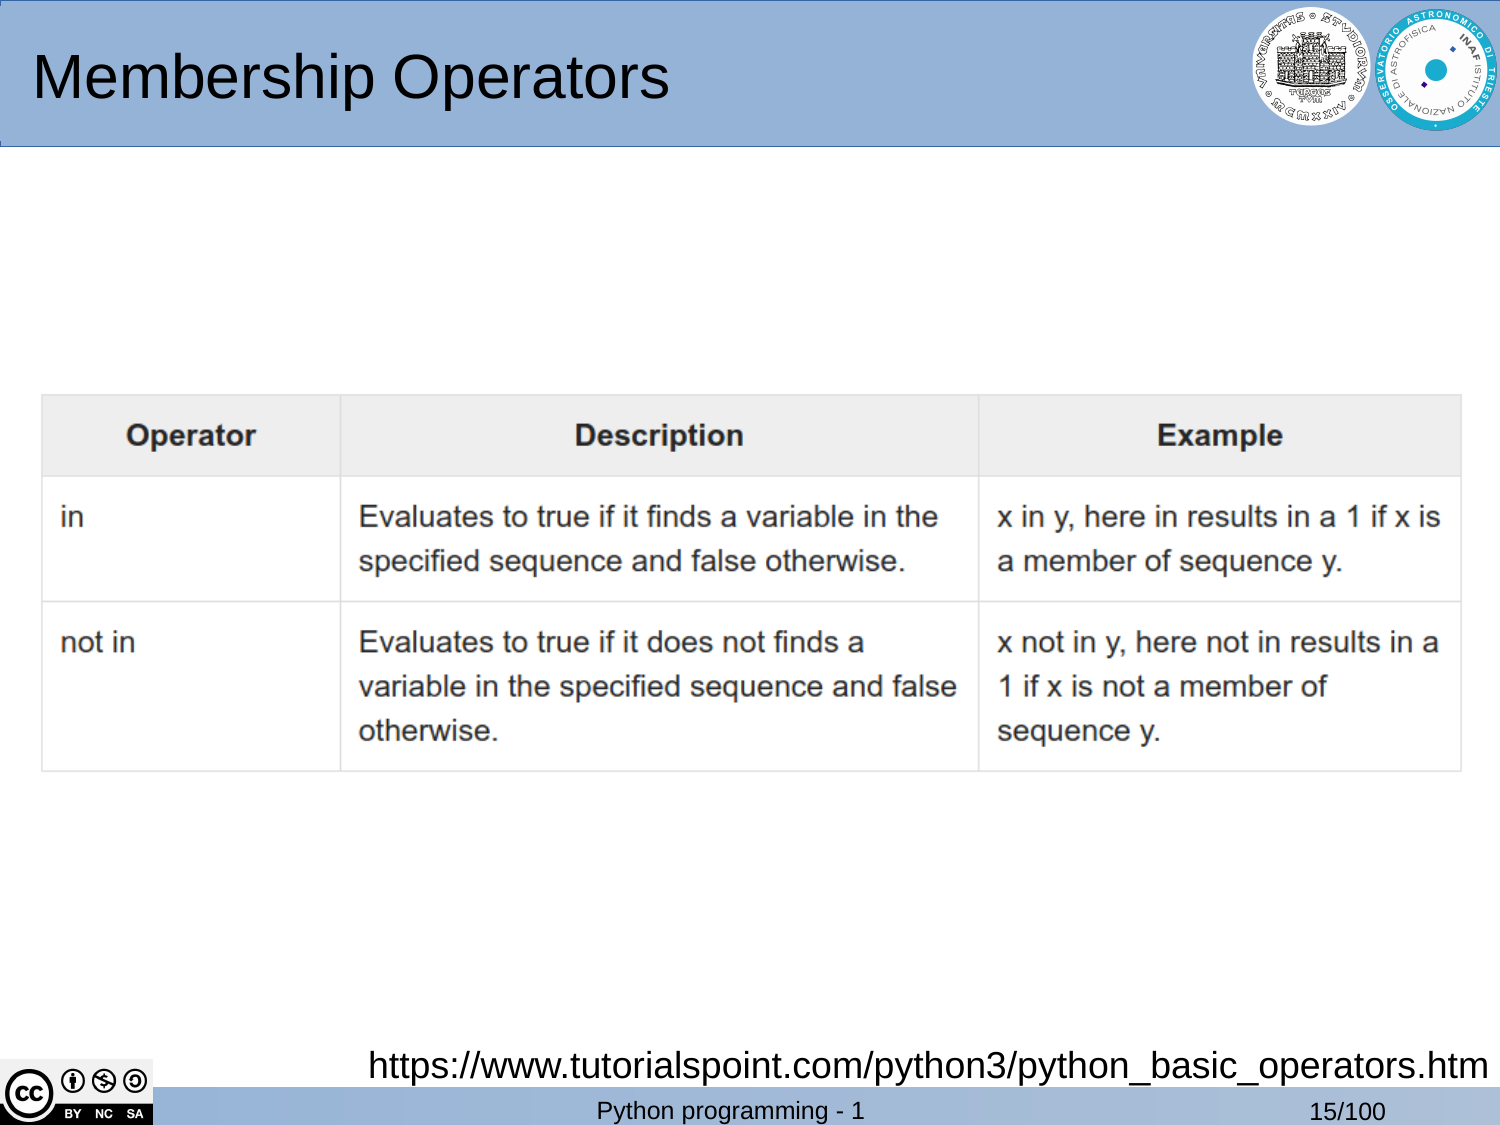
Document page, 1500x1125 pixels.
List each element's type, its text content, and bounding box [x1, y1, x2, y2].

list https://www.tutorialspoint.com/python3/python_basic_operators.htm [353, 1033, 1500, 1092]
picture [37, 387, 1468, 778]
picture [0, 1059, 153, 1125]
picture [1253, 0, 1500, 156]
text_box Membership Operators [0, 5, 1253, 141]
